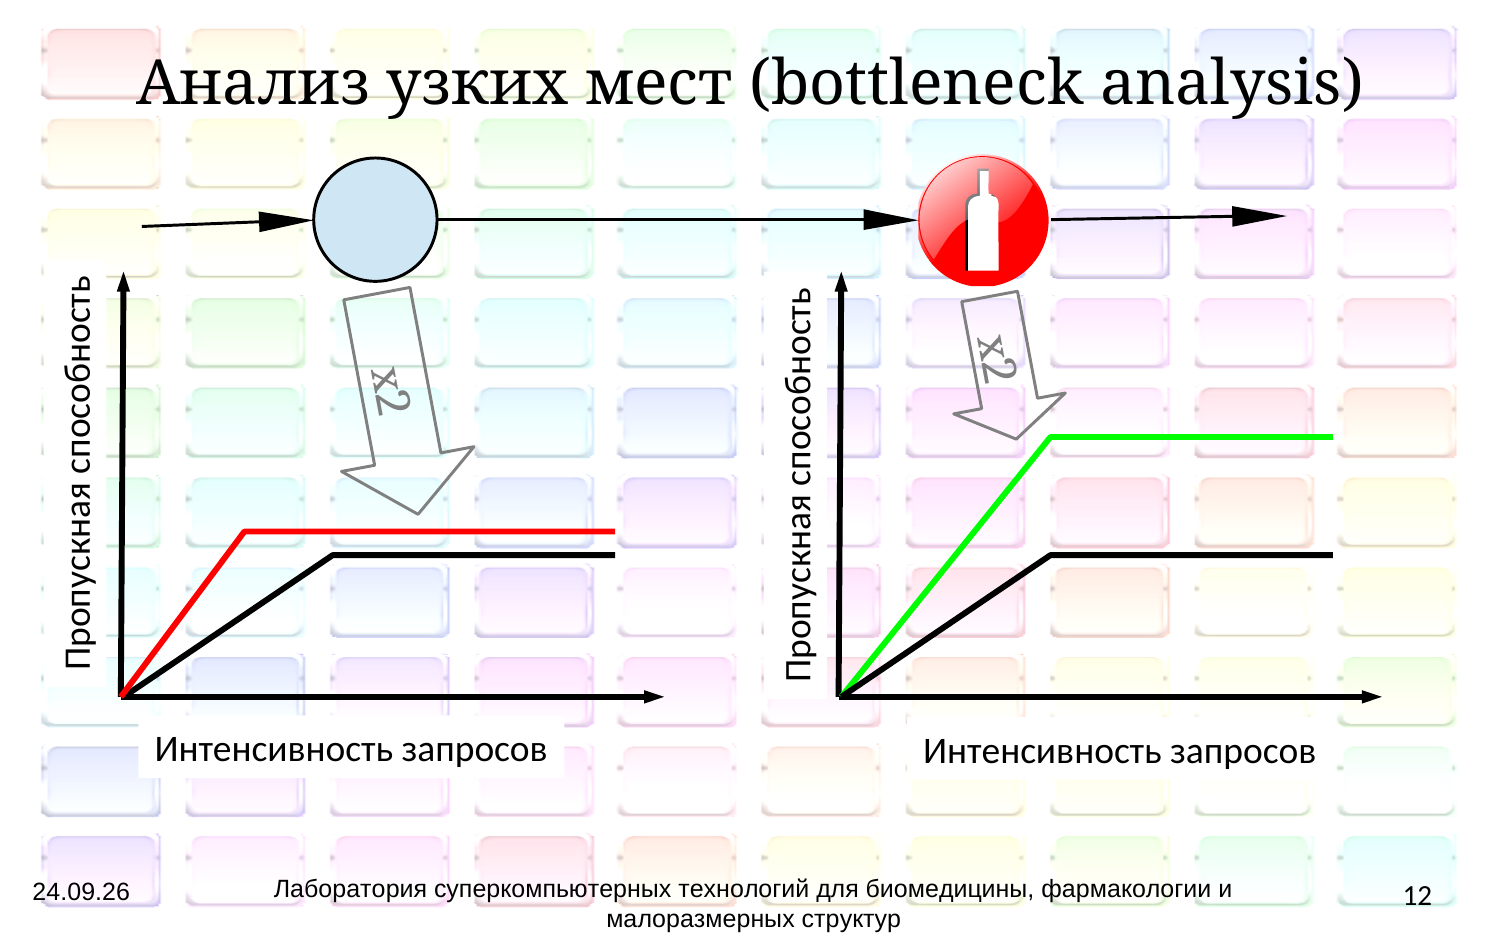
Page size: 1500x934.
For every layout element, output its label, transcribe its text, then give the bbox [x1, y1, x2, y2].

text_box Интенсивность запросов [906, 716, 1333, 780]
text_box Пропускная способность [43, 259, 107, 688]
text_box Лаборатория суперкомпьютерных технологий для биомедицины, фармакологии и малоразмерных структур [171, 864, 1338, 915]
text_box x2 [953, 291, 1066, 440]
picture [0, 0, 1500, 934]
title Анализ узких мест (bottleneck analysis) [75, 1, 1426, 158]
text_box x2 [341, 287, 474, 515]
text_box 25.11.12 [17, 868, 184, 918]
text_box Интенсивность запросов [138, 715, 565, 779]
text_box <number> [1387, 868, 1473, 918]
text_box Пропускная способность [763, 271, 827, 699]
text_box [313, 157, 438, 282]
